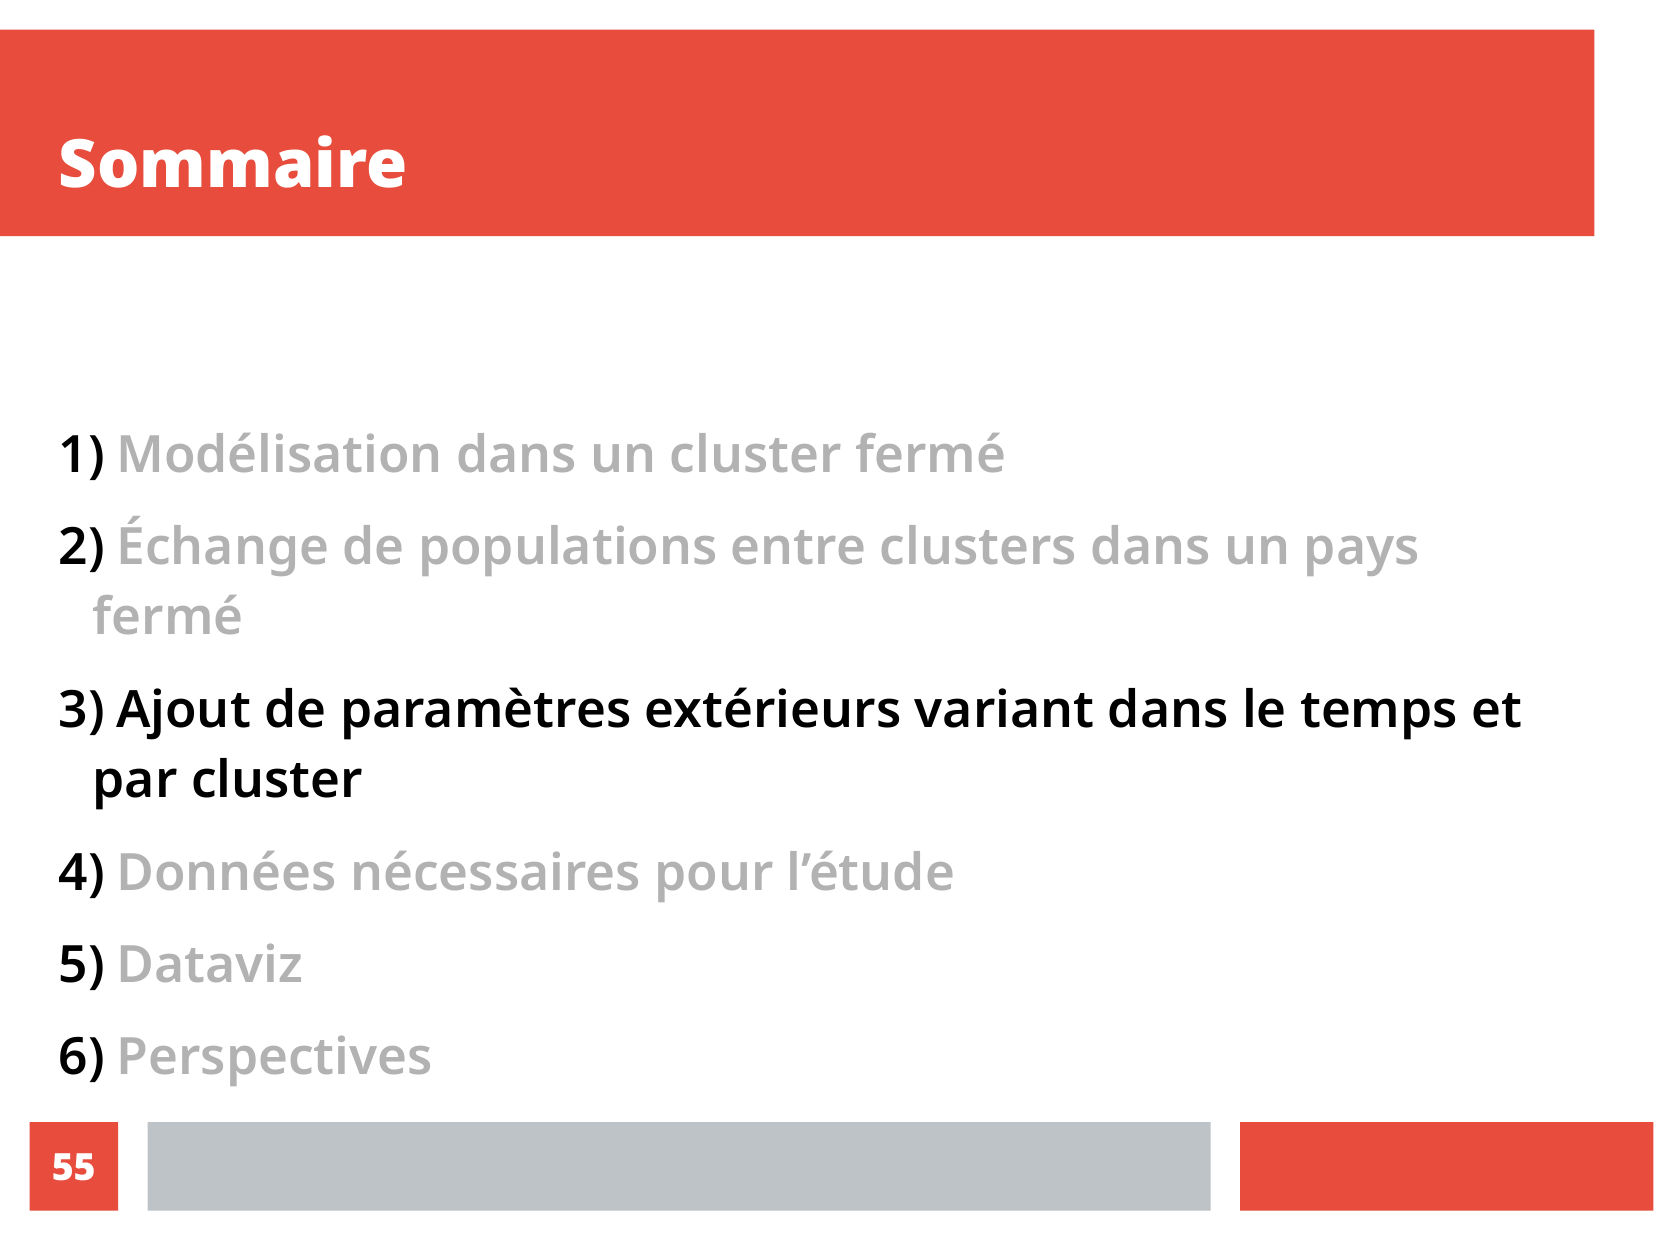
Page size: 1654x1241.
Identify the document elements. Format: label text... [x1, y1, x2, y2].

title Sommaire [59, 59, 1595, 207]
list Modélisation dans un cluster fermé Échange de populations entre clusters dans un pays fermé Ajout de paramètres extérieurs variant dans le temps et par cluster Données nécessaires pour l’étude Dataviz Perspectives [59, 324, 1565, 1093]
